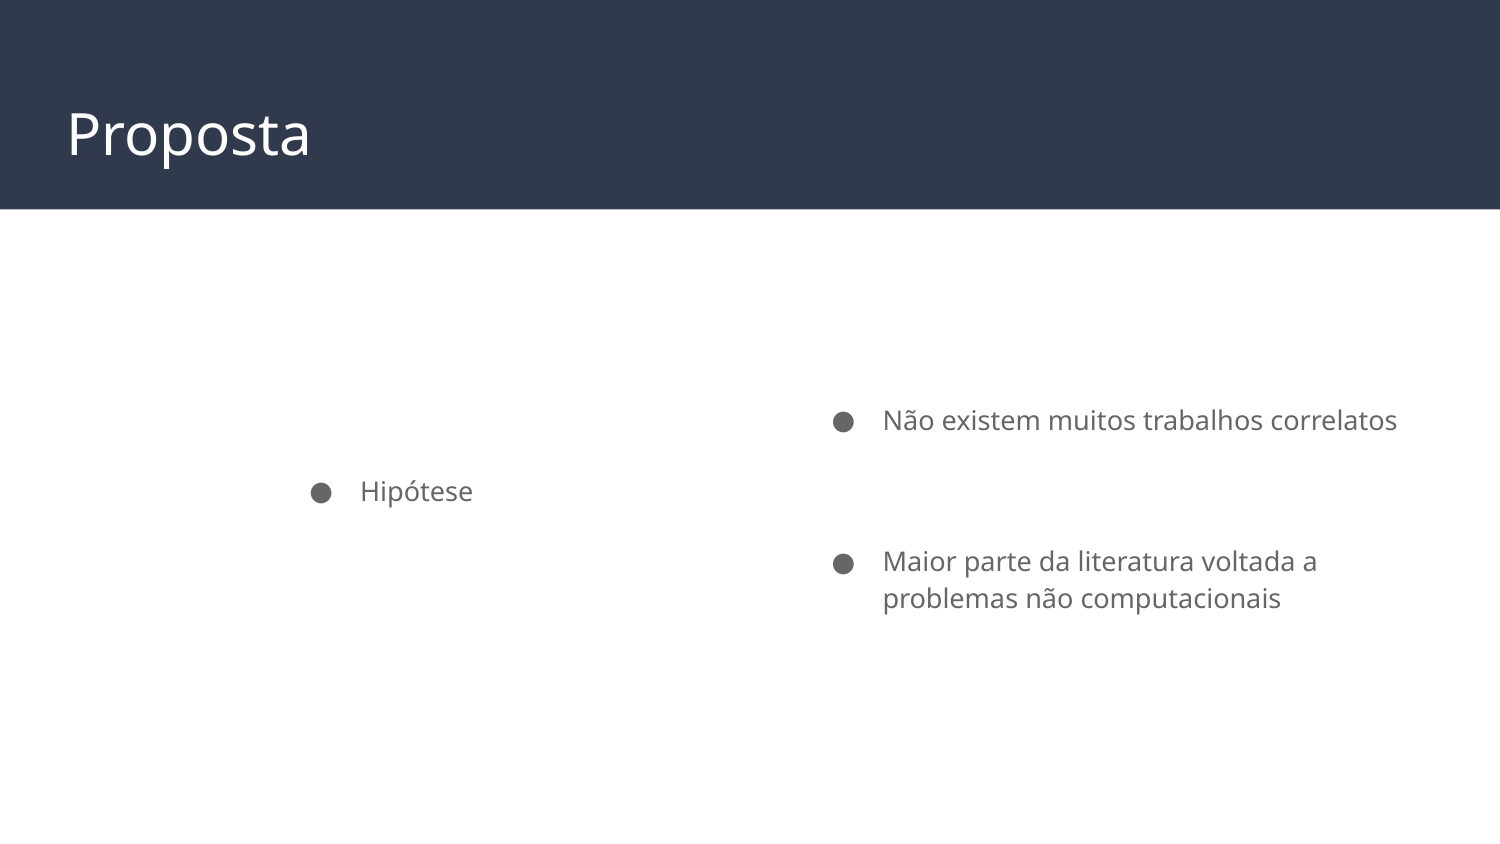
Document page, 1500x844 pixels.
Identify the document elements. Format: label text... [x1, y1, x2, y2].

list Não existem muitos trabalhos correlatos Maior parte da literatura voltada a problemas não computacionais [792, 247, 1449, 752]
list Hipótese [51, 247, 708, 752]
title Proposta [51, 82, 1449, 185]
